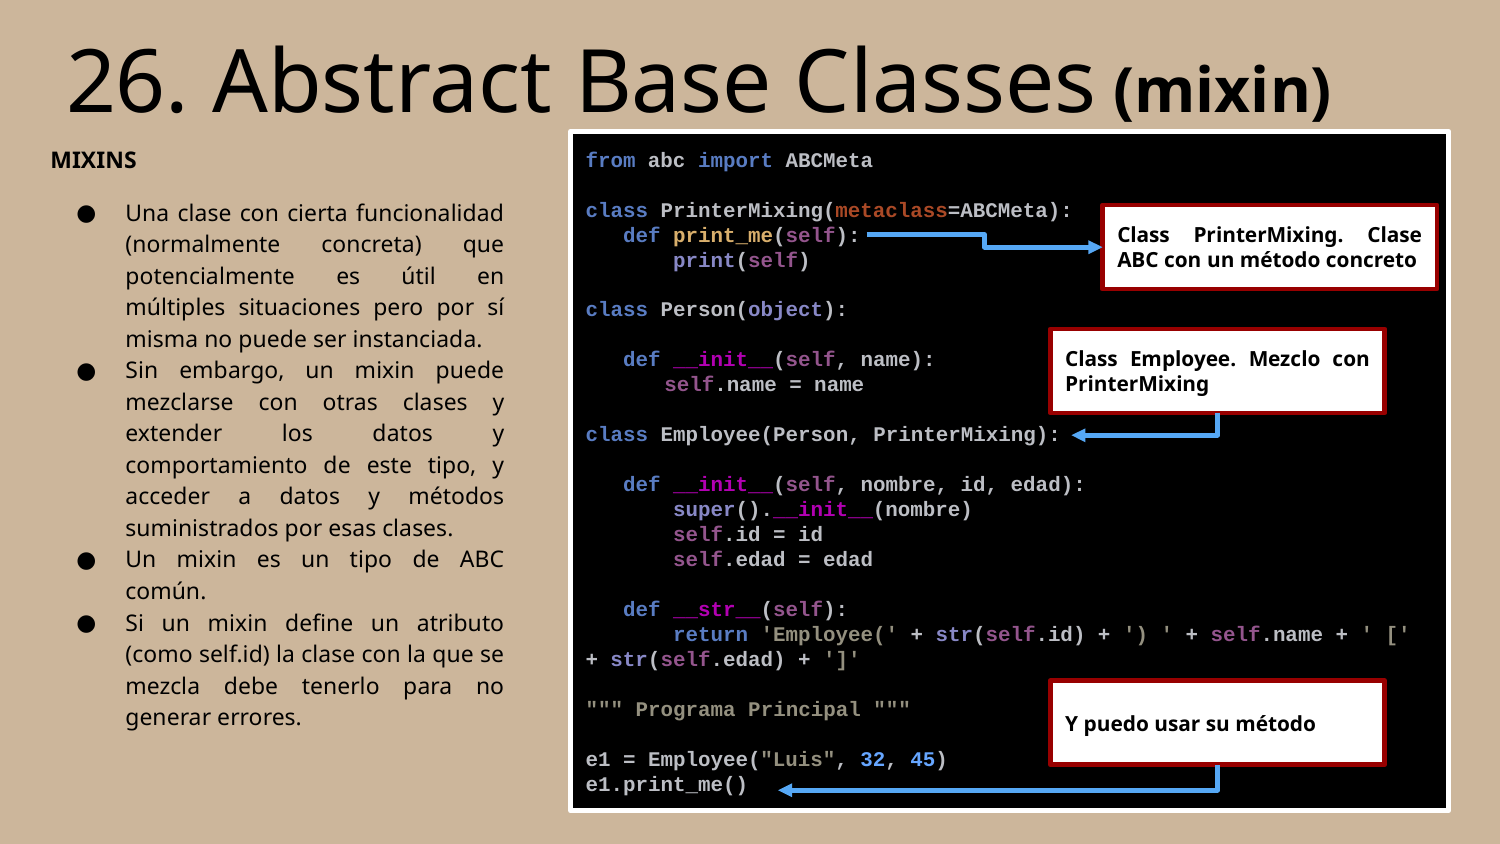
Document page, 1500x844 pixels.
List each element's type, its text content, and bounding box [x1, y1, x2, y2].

text_box MIXINS Una clase con cierta funcionalidad (normalmente concreta) que potencialmente es útil en múltiples situaciones pero por sí misma no puede ser instanciada. Sin embargo, un mixin puede mezclarse con otras clases y extender los datos y comportamiento de este tipo, y acceder a datos y métodos suministrados por esas clases. Un mixin es un tipo de ABC común. Si un mixin define un atributo (como self.id) la clase con la que se mezcla debe tenerlo para no generar errores. [35, 155, 520, 717]
text_box Y puedo usar su método [1050, 680, 1385, 765]
text_box from abc import ABCMeta class PrinterMixing(metaclass=ABCMeta): def print_me(self): print(self) class Person(object): def __init__(self, name): self.name = name class Employee(Person, PrinterMixing): def __init__(self, nombre, id, edad): super().__init__(nombre) self.id = id self.edad = edad def __str__(self): return 'Employee(' + str(self.id) + ') ' + self.name + ' [' + str(self.edad) + ']' """ Programa Principal """ e1 = Employee("Luis", 32, 45) e1.print_me() [570, 131, 1449, 811]
text_box Class PrinterMixing. Clase ABC con un método concreto [1102, 205, 1437, 290]
title 26. Abstract Base Classes (mixin) [51, 51, 1449, 146]
text_box Class Employee. Mezclo con PrinterMixing [1050, 328, 1385, 413]
